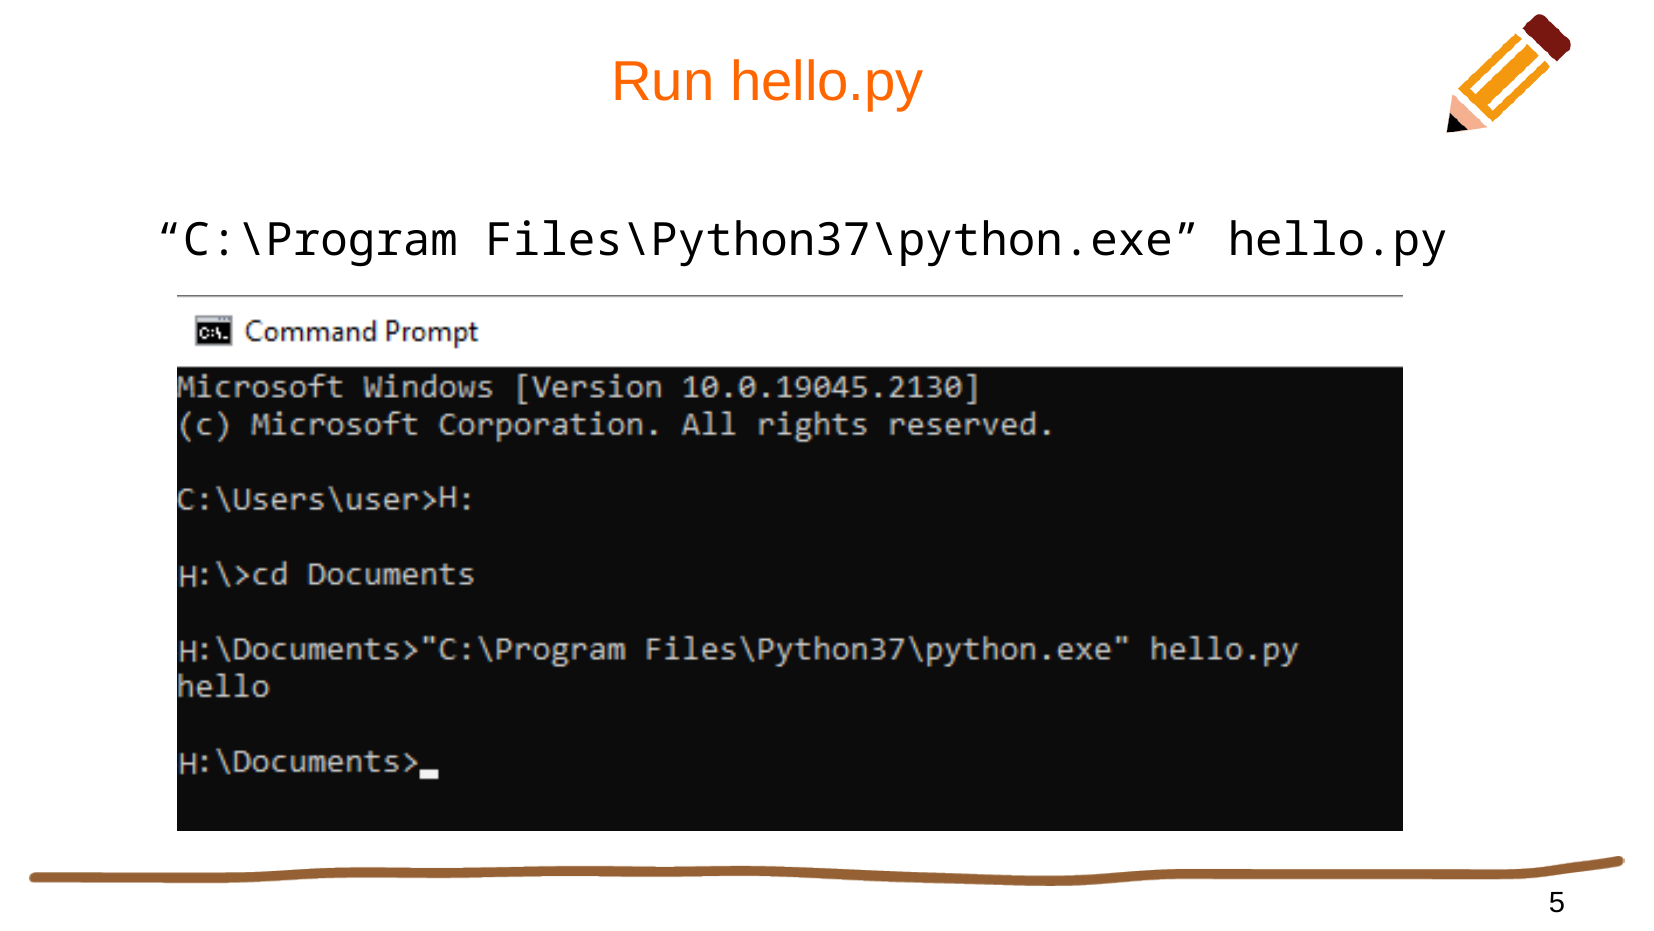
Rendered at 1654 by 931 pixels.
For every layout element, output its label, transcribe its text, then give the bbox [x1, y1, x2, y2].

title Run hello.py [88, 29, 1447, 133]
picture [29, 856, 1625, 886]
picture [177, 295, 1403, 831]
list “C:\Program Files\Python37\python.exe” hello.py [29, 206, 1625, 414]
picture [1446, 14, 1571, 133]
